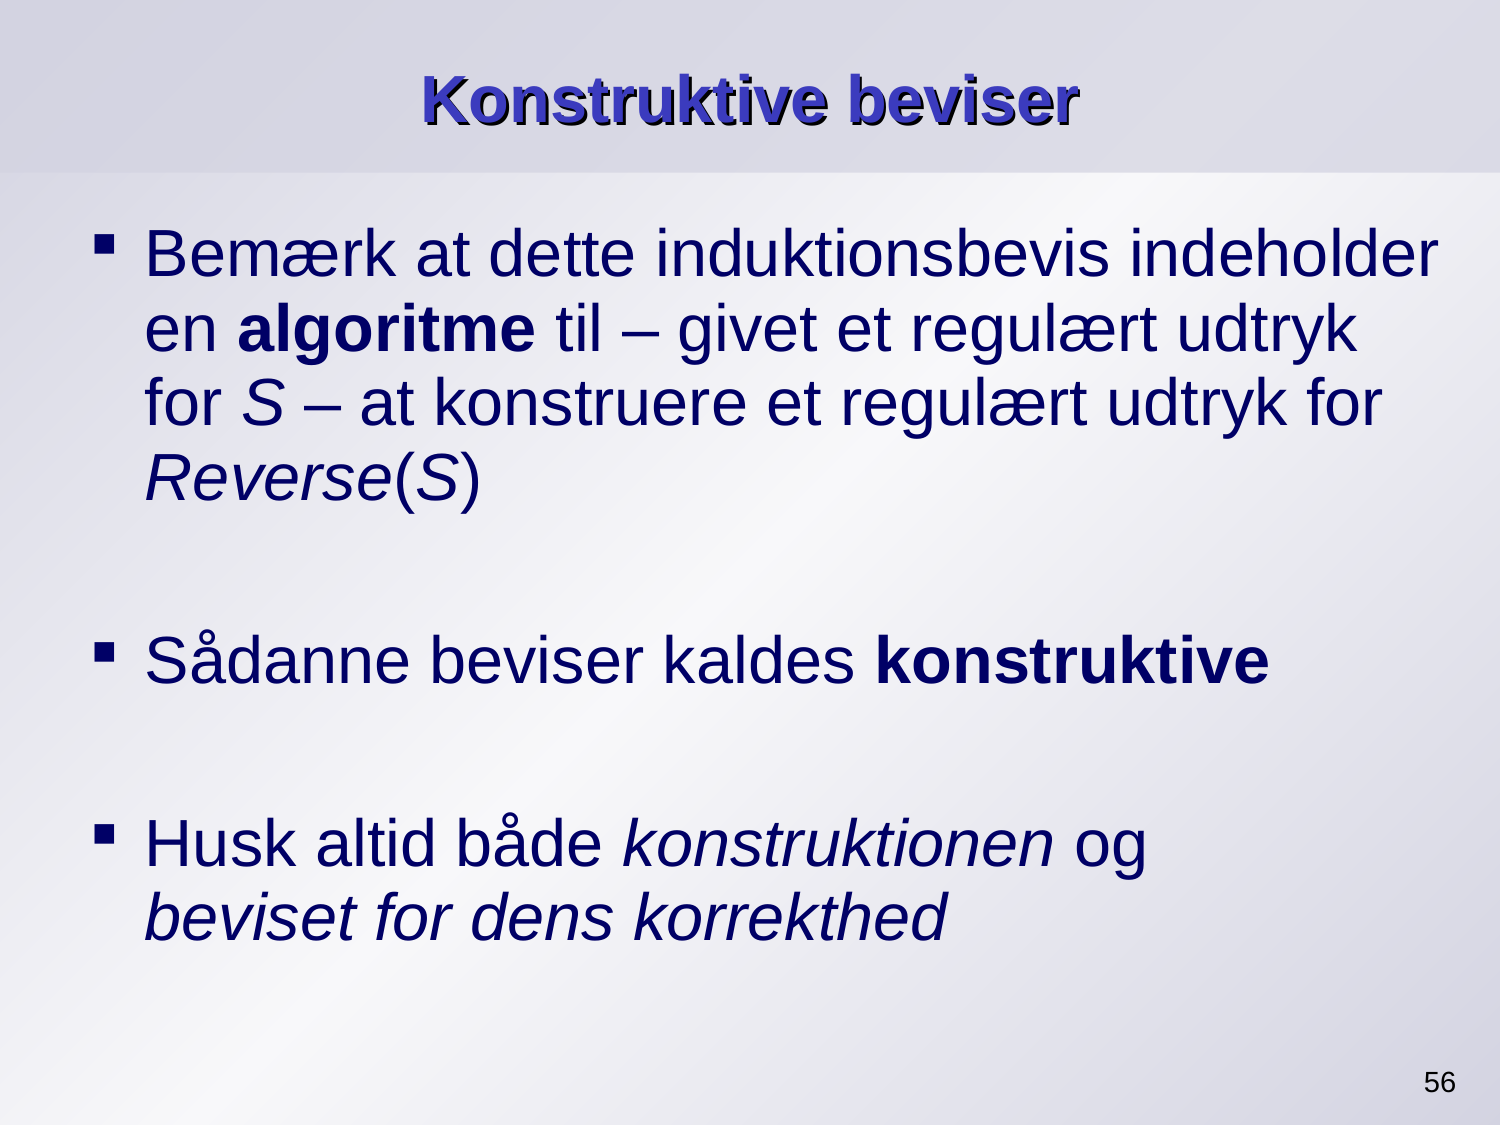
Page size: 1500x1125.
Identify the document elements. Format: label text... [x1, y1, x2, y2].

title Konstruktive beviser [75, 24, 1426, 174]
list Bemærk at dette induktionsbevis indeholder en algoritme til – givet et regulært udtryk for S – at konstruere et regulært udtryk for Reverse(S) Sådanne beviser kaldes konstruktive Husk altid både konstruktionen og beviset for dens korrekthed [74, 208, 1459, 1048]
